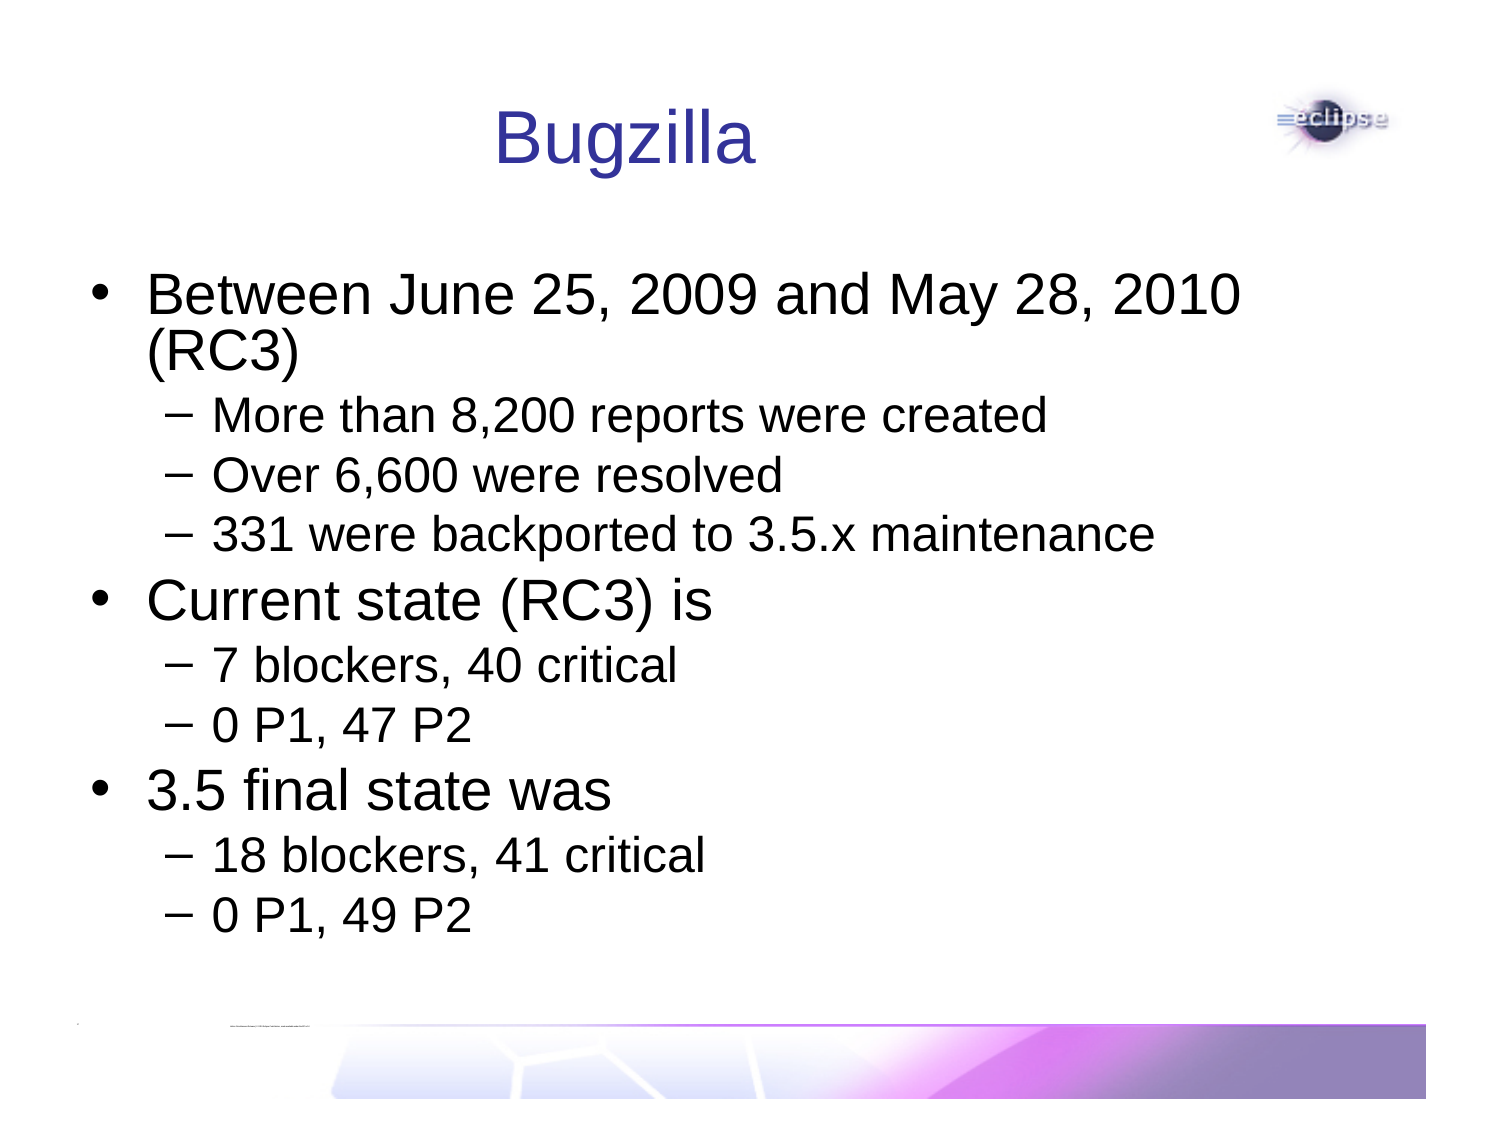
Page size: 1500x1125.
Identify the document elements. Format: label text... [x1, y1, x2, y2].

picture [225, 1024, 1426, 1099]
picture [1257, 42, 1408, 193]
title Bugzilla [74, 45, 1176, 233]
list Between June 25, 2009 and May 28, 2010 (RC3) More than 8,200 reports were created Over 6,600 were resolved 331 were backported to 3.5.x maintenance Current state (RC3) is 7 blockers, 40 critical 0 P1, 47 P2 3.5 final state was 18 blockers, 41 critical 0 P1, 49 P2 [75, 262, 1426, 1006]
